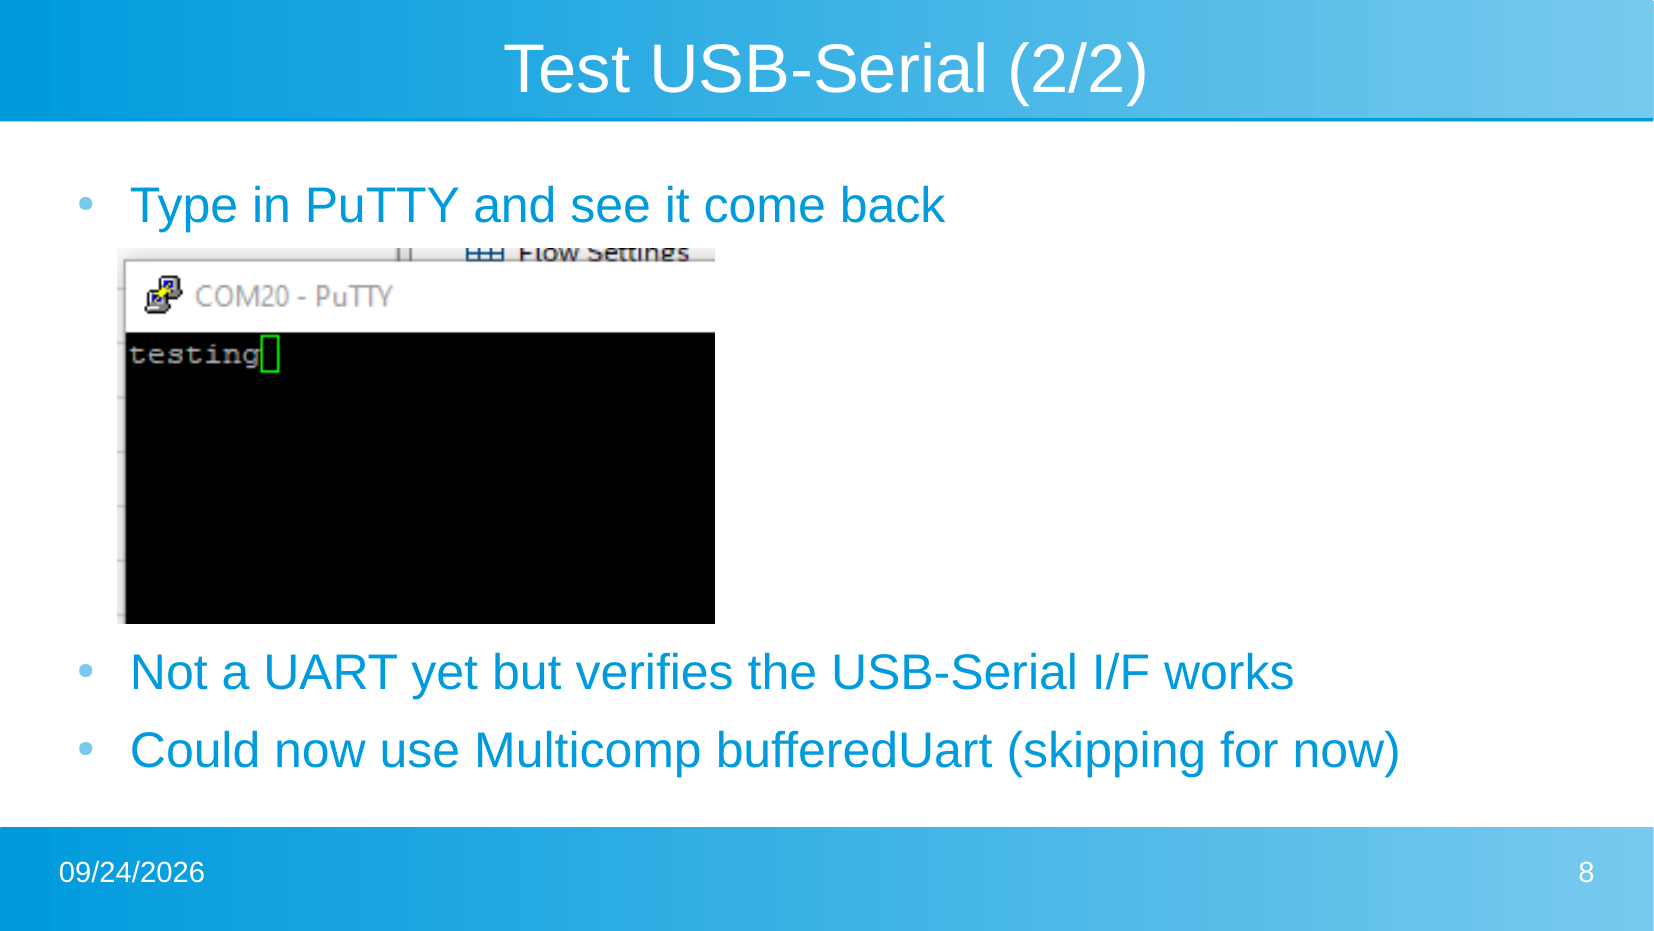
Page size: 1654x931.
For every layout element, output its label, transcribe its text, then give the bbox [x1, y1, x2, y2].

picture [117, 248, 715, 624]
title Test USB-Serial (2/2) [59, 29, 1595, 108]
list Type in PuTTY and see it come back Not a UART yet but verifies the USB-Serial I/F works Could now use Multicomp bufferedUart (skipping for now) [59, 177, 1595, 263]
